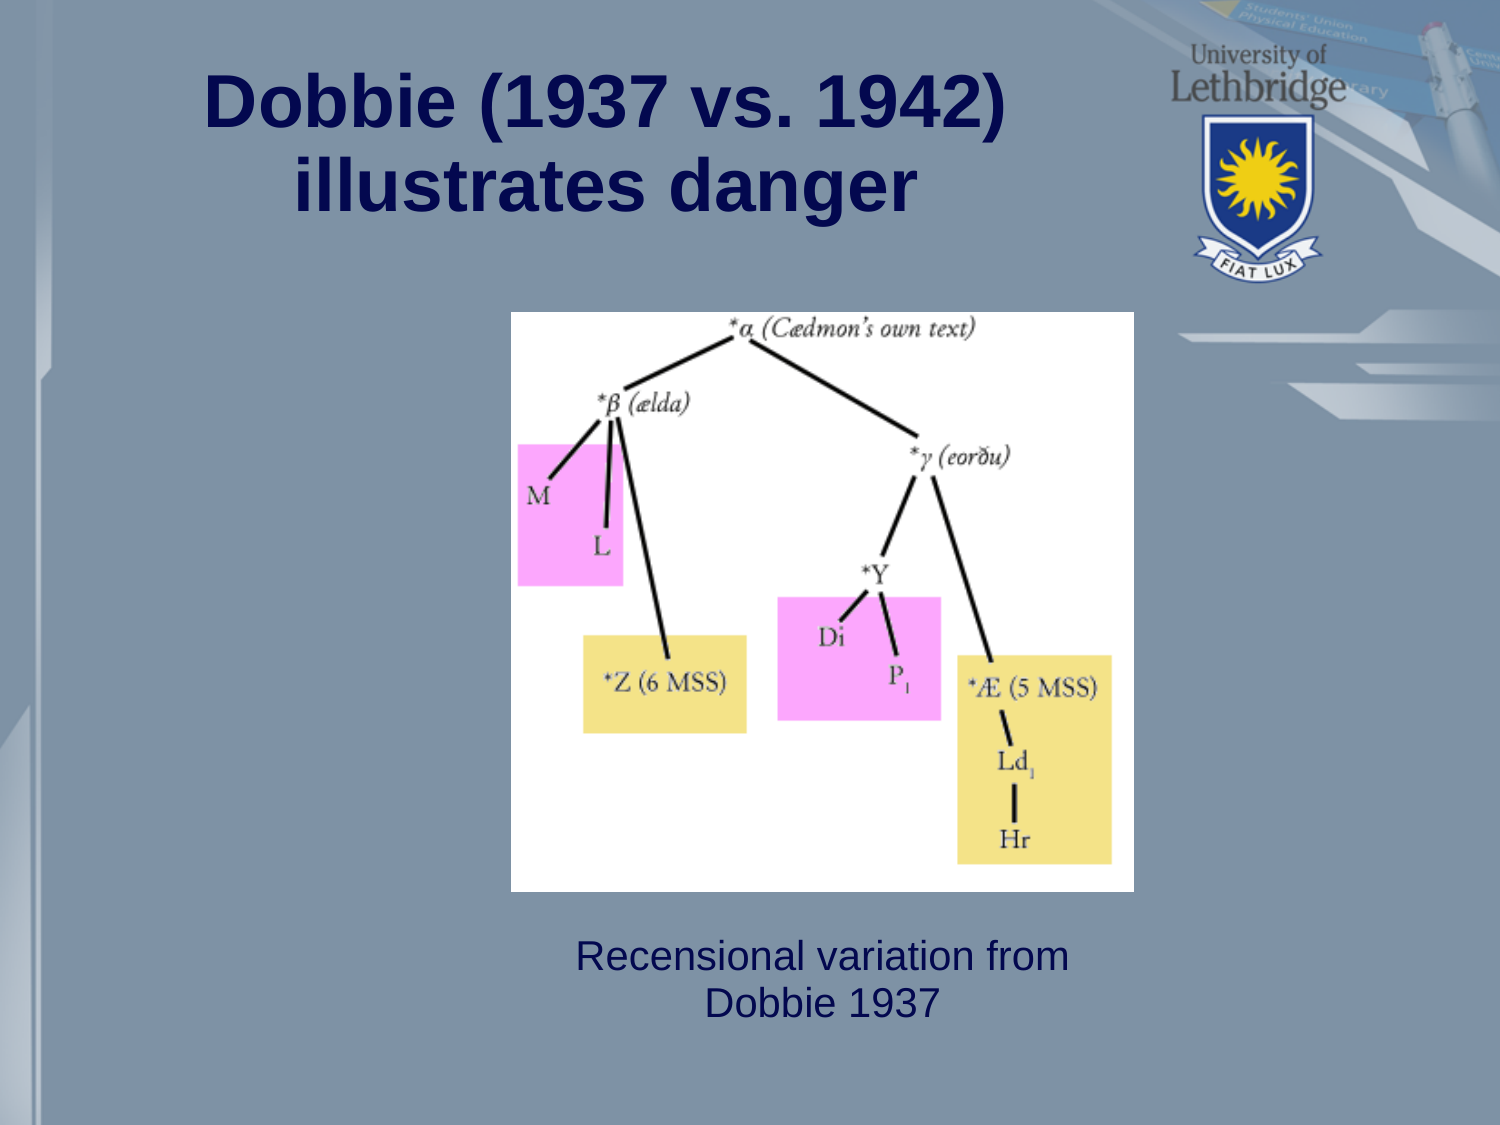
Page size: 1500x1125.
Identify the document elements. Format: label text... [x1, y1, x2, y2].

list Recensional variation from Dobbie 1937 [511, 933, 1134, 1052]
picture [0, 0, 1500, 1125]
title Dobbie (1937 vs. 1942) illustrates danger [75, 46, 1138, 241]
